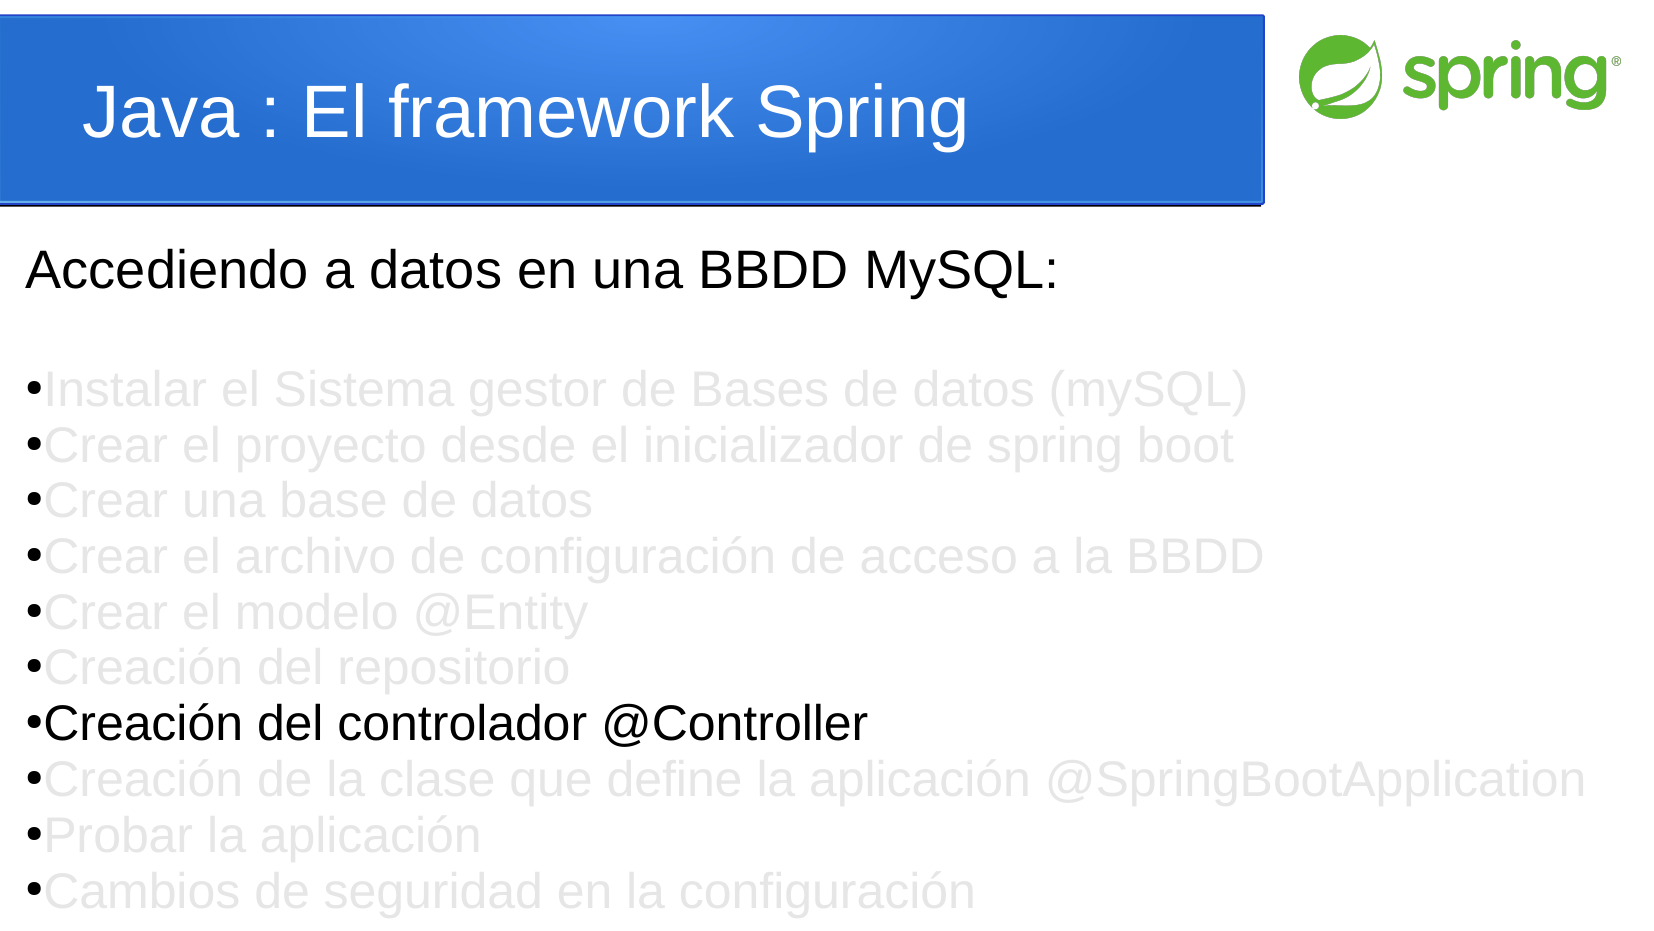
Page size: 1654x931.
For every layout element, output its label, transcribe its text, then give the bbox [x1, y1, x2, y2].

picture [1299, 35, 1621, 119]
title Java : El framework Spring [82, 35, 1235, 164]
subtitle Accediendo a datos en una BBDD MySQL: Instalar el Sistema gestor de Bases de datos (mySQL) Crear el proyecto desde el inicializador de spring boot Crear una base de datos Crear el archivo de configuración de acceso a la BBDD Crear el modelo @Entity Creación del repositorio Creación del controlador @Controller Creación de la clase que define la aplicación @SpringBootApplication Probar la aplicación Cambios de seguridad en la configuración [25, 164, 1644, 931]
